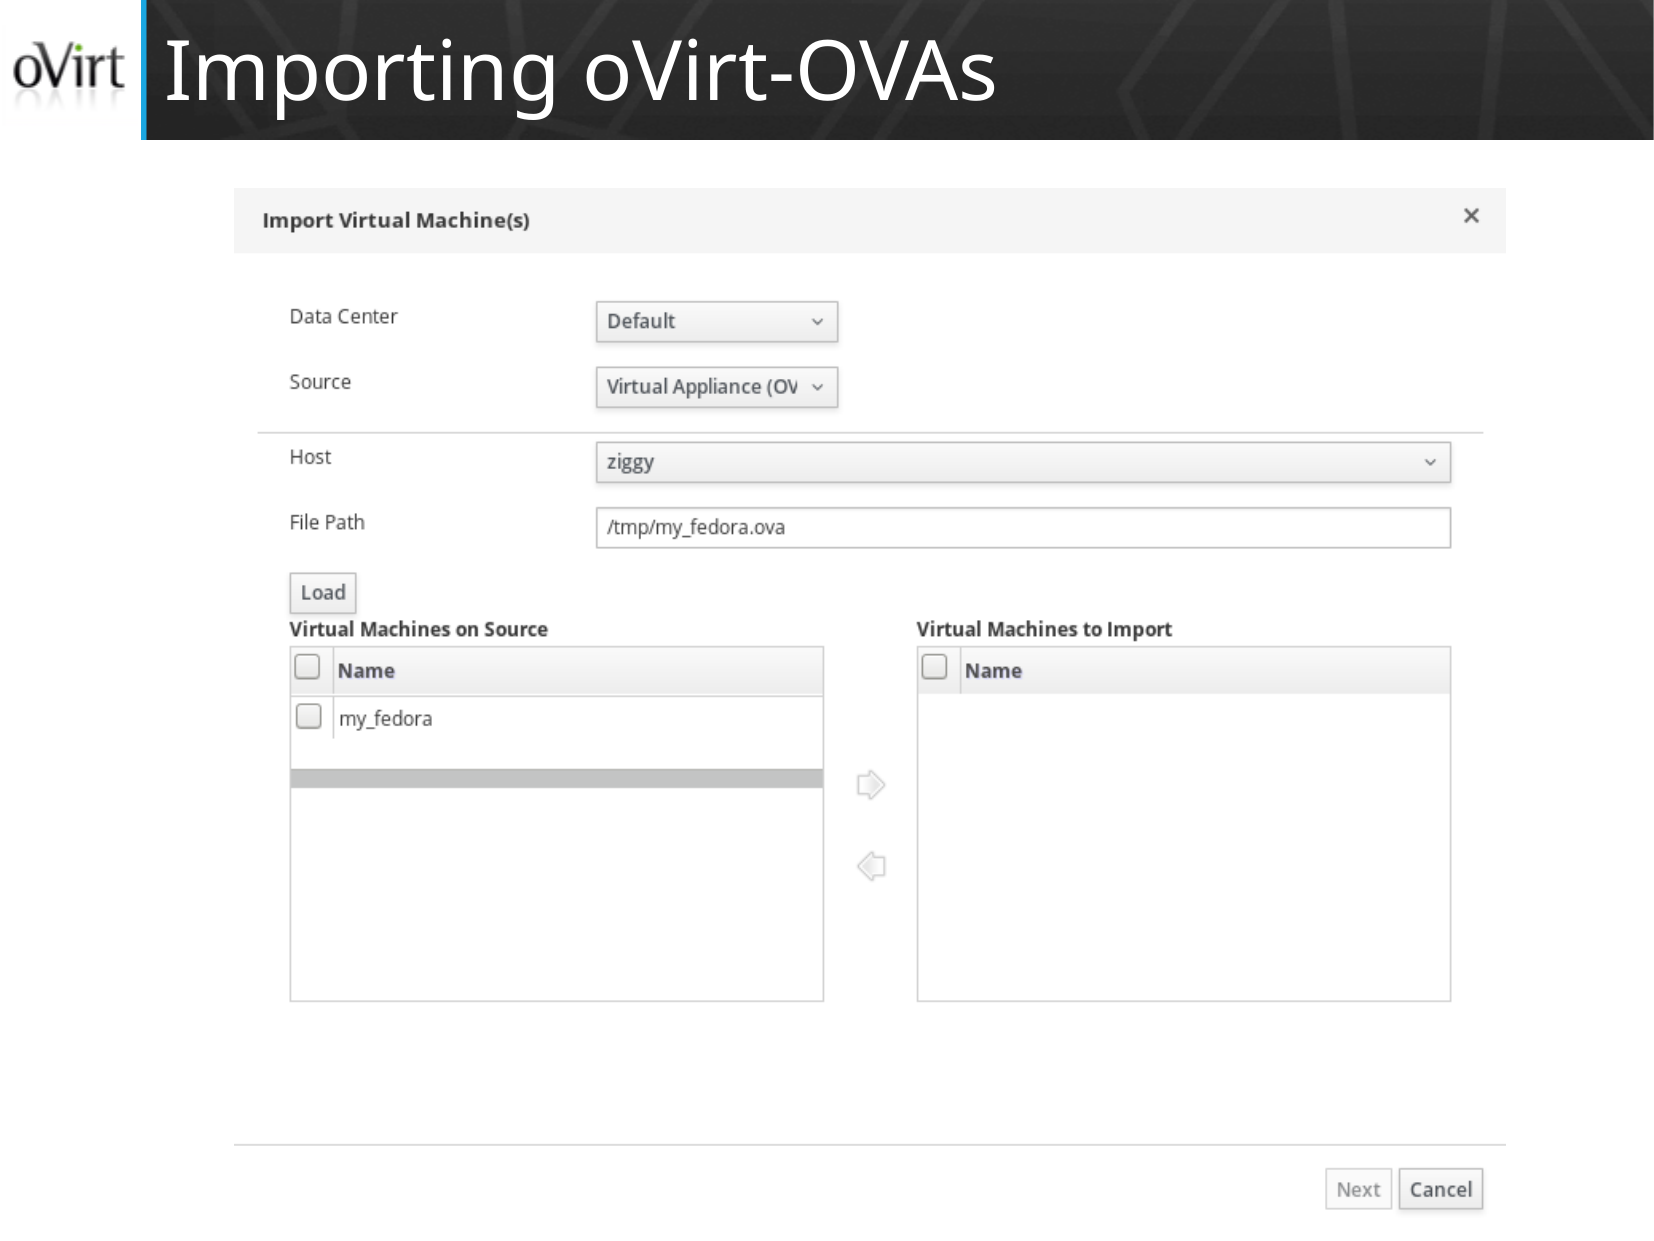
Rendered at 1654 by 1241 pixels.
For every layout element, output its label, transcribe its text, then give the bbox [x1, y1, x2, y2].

picture [234, 188, 1506, 1237]
title Importing oVirt-OVAs [164, 18, 1653, 119]
picture [0, 0, 1654, 140]
